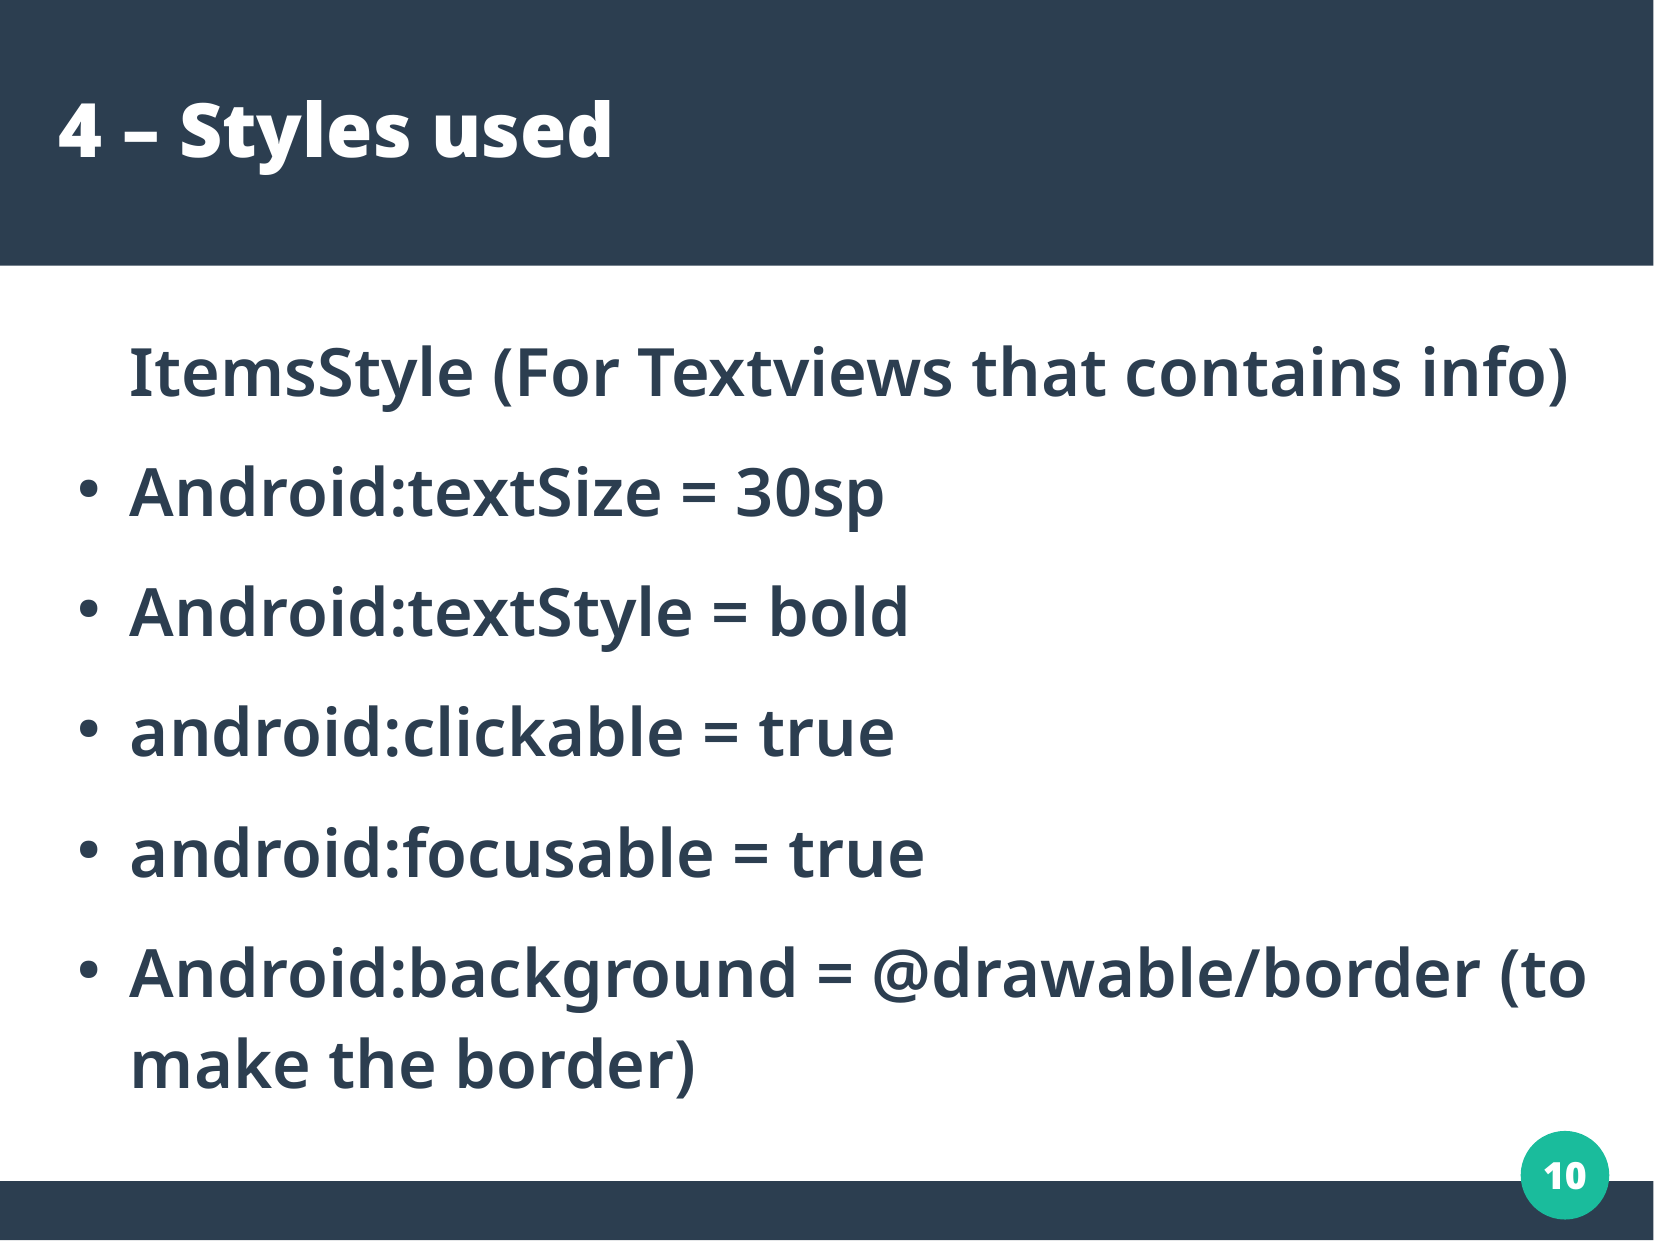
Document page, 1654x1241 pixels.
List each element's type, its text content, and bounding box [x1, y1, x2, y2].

list ItemsStyle (For Textviews that contains info) Android:textSize = 30sp Android:textStyle = bold android:clickable = true android:focusable = true Android:background = @drawable/border (to make the border) [59, 324, 1595, 1152]
title 4 – Styles used [59, 49, 1595, 207]
